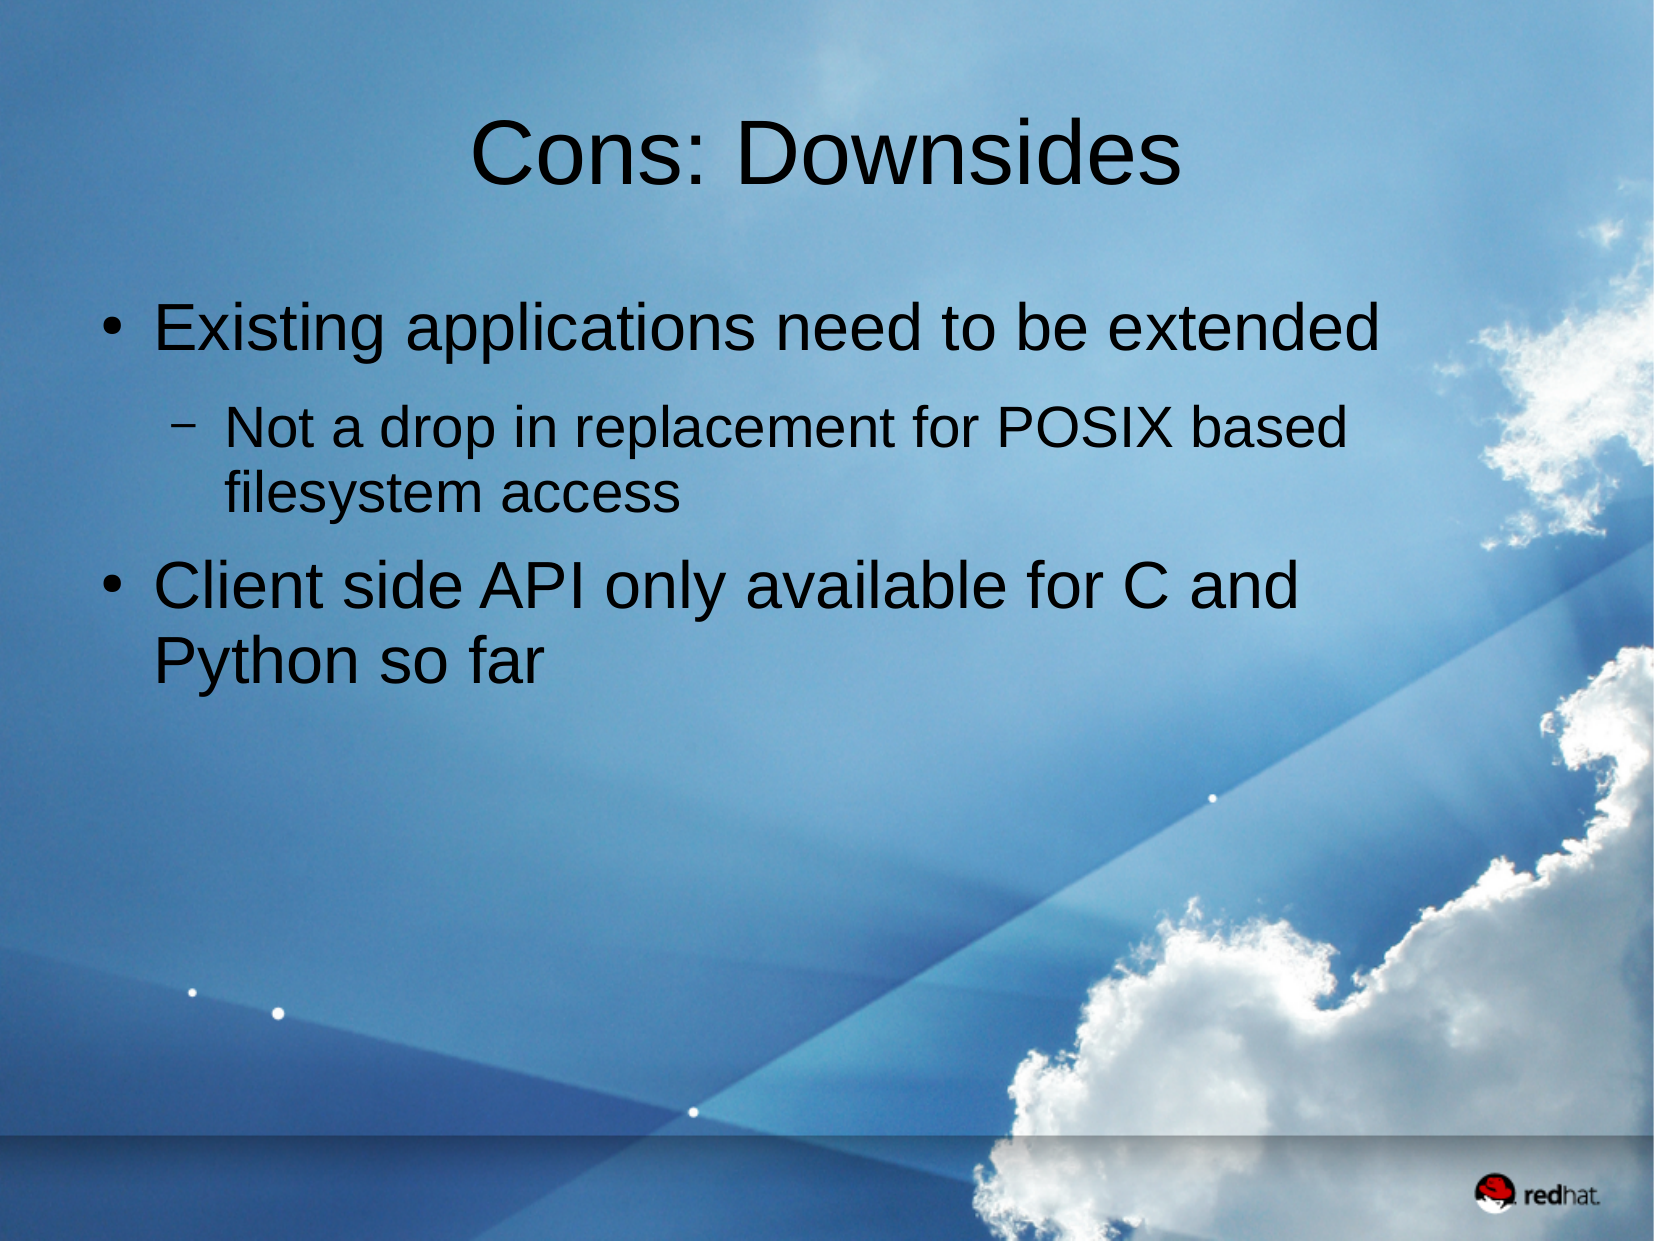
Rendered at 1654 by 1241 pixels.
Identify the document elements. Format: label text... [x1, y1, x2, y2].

list Existing applications need to be extended Not a drop in replacement for POSIX based filesystem access Client side API only available for C and Python so far [82, 290, 1571, 1010]
picture [0, 0, 1654, 1241]
title Cons: Downsides [82, 49, 1571, 257]
